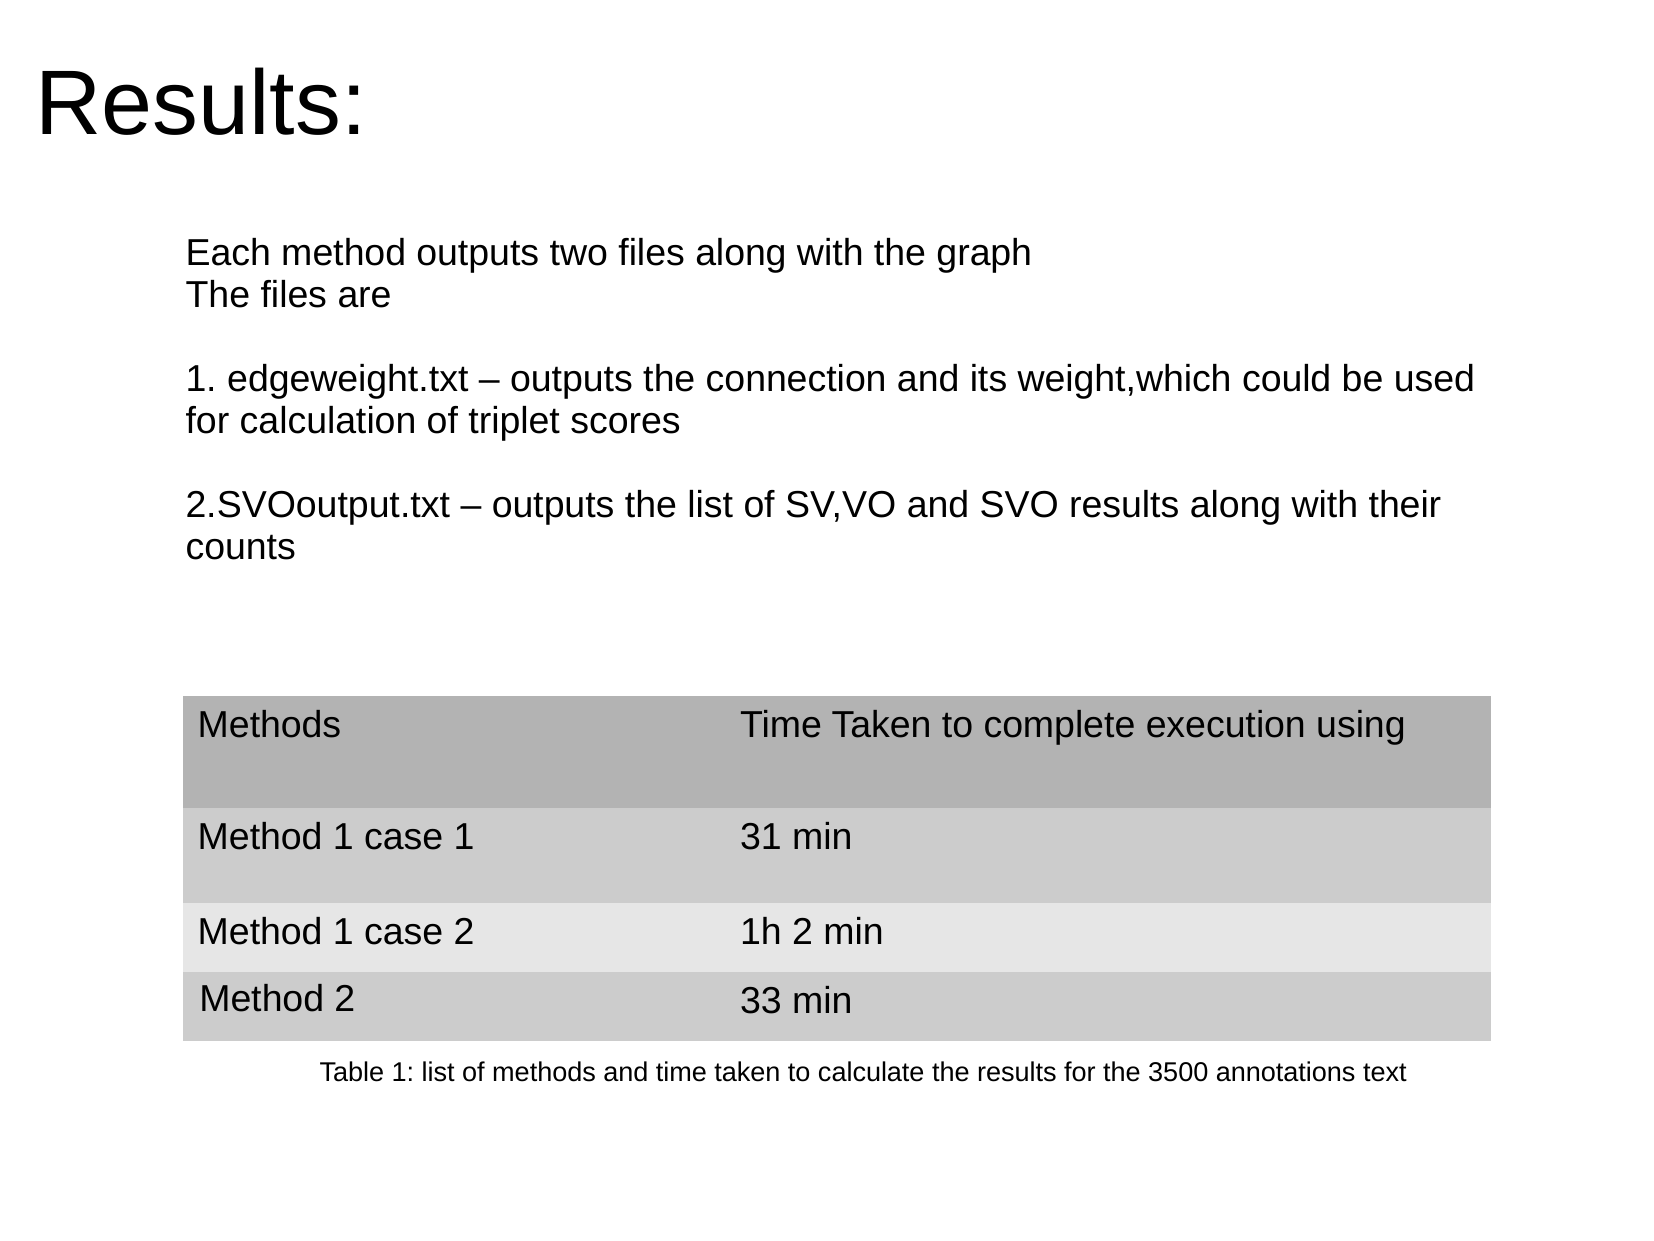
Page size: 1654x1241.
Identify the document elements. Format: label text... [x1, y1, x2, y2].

table_cell Method 1 case 1 [183, 808, 725, 903]
text_box Each method outputs two files along with the graph The files are 1. edgeweight.txt – outputs the connection and its weight,which could be used for calculation of triplet scores 2.SVOoutput.txt – outputs the list of SV,VO and SVO results along with their counts [170, 224, 1506, 576]
table_cell 1h 2 min [725, 903, 1491, 972]
table_cell 33 min [725, 972, 1491, 1041]
table_cell Method 2 [183, 972, 725, 1041]
table_cell 31 min [725, 808, 1491, 903]
table_header Methods [183, 696, 725, 808]
table_cell Method 1 case 2 [183, 903, 725, 972]
table_header Time Taken to complete execution using [725, 696, 1491, 808]
text_box Table 1: list of methods and time taken to calculate the results for the 3500 annotations text [180, 1050, 1546, 1096]
title Results: [35, 30, 1607, 176]
